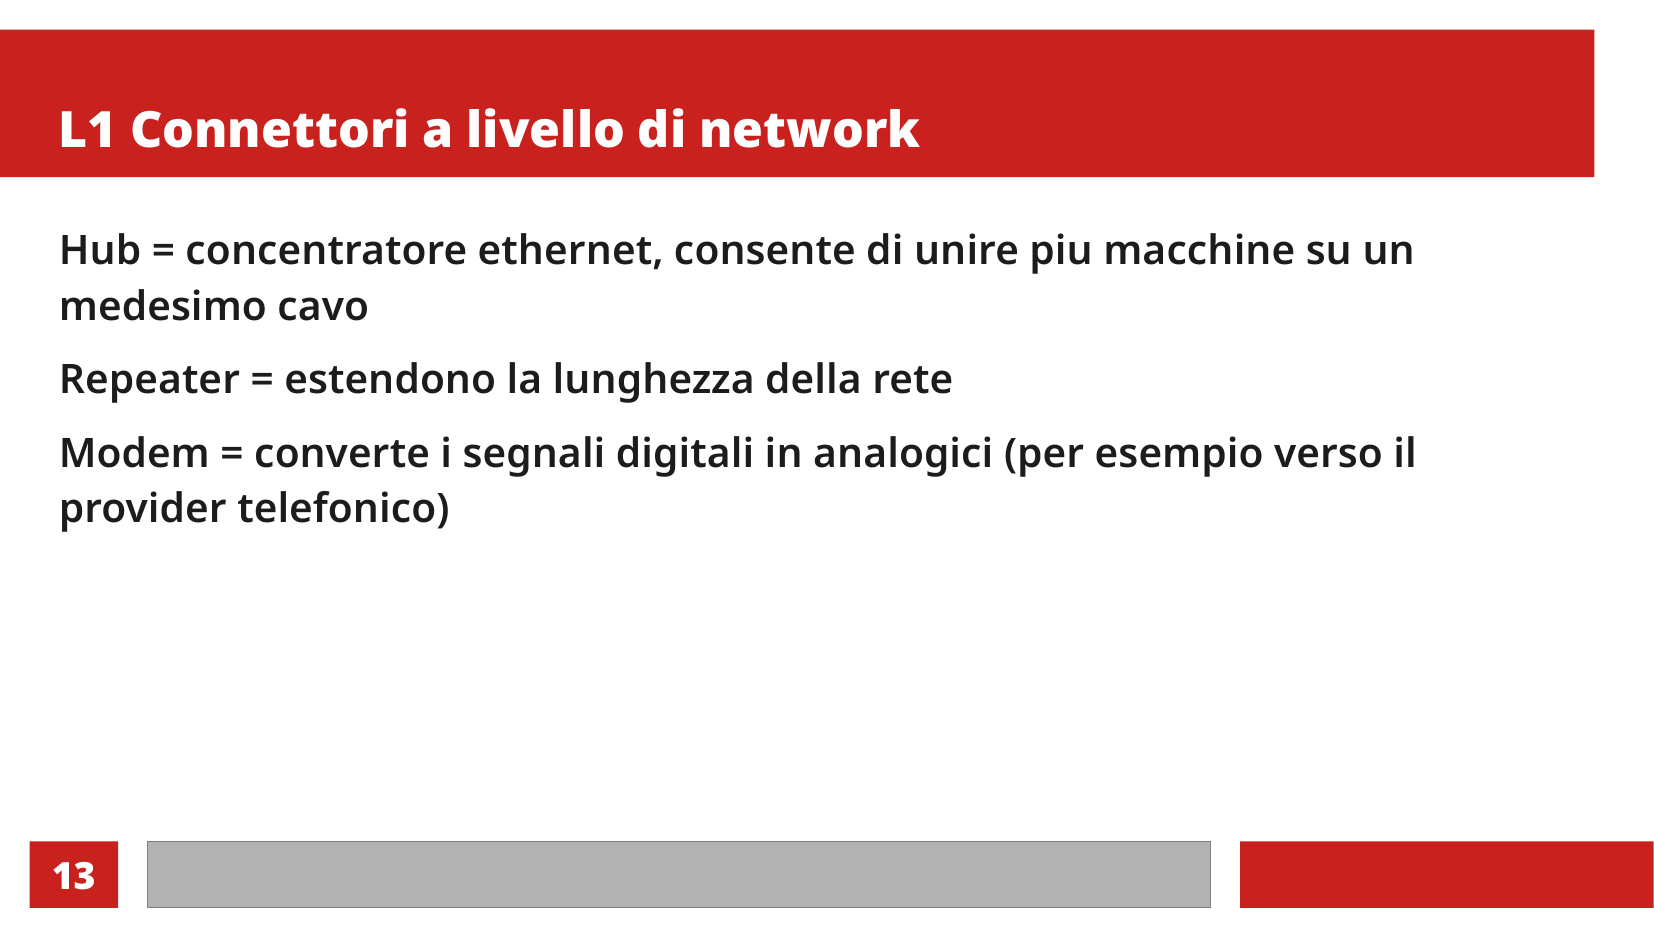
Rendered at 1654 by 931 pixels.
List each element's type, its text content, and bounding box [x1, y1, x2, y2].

list Hub = concentratore ethernet, consente di unire piu macchine su un medesimo cavo Repeater = estendono la lunghezza della rete Modem = converte i segnali digitali in analogici (per esempio verso il provider telefonico) [59, 221, 1565, 798]
title L1 Connettori a livello di network [59, 44, 1595, 163]
